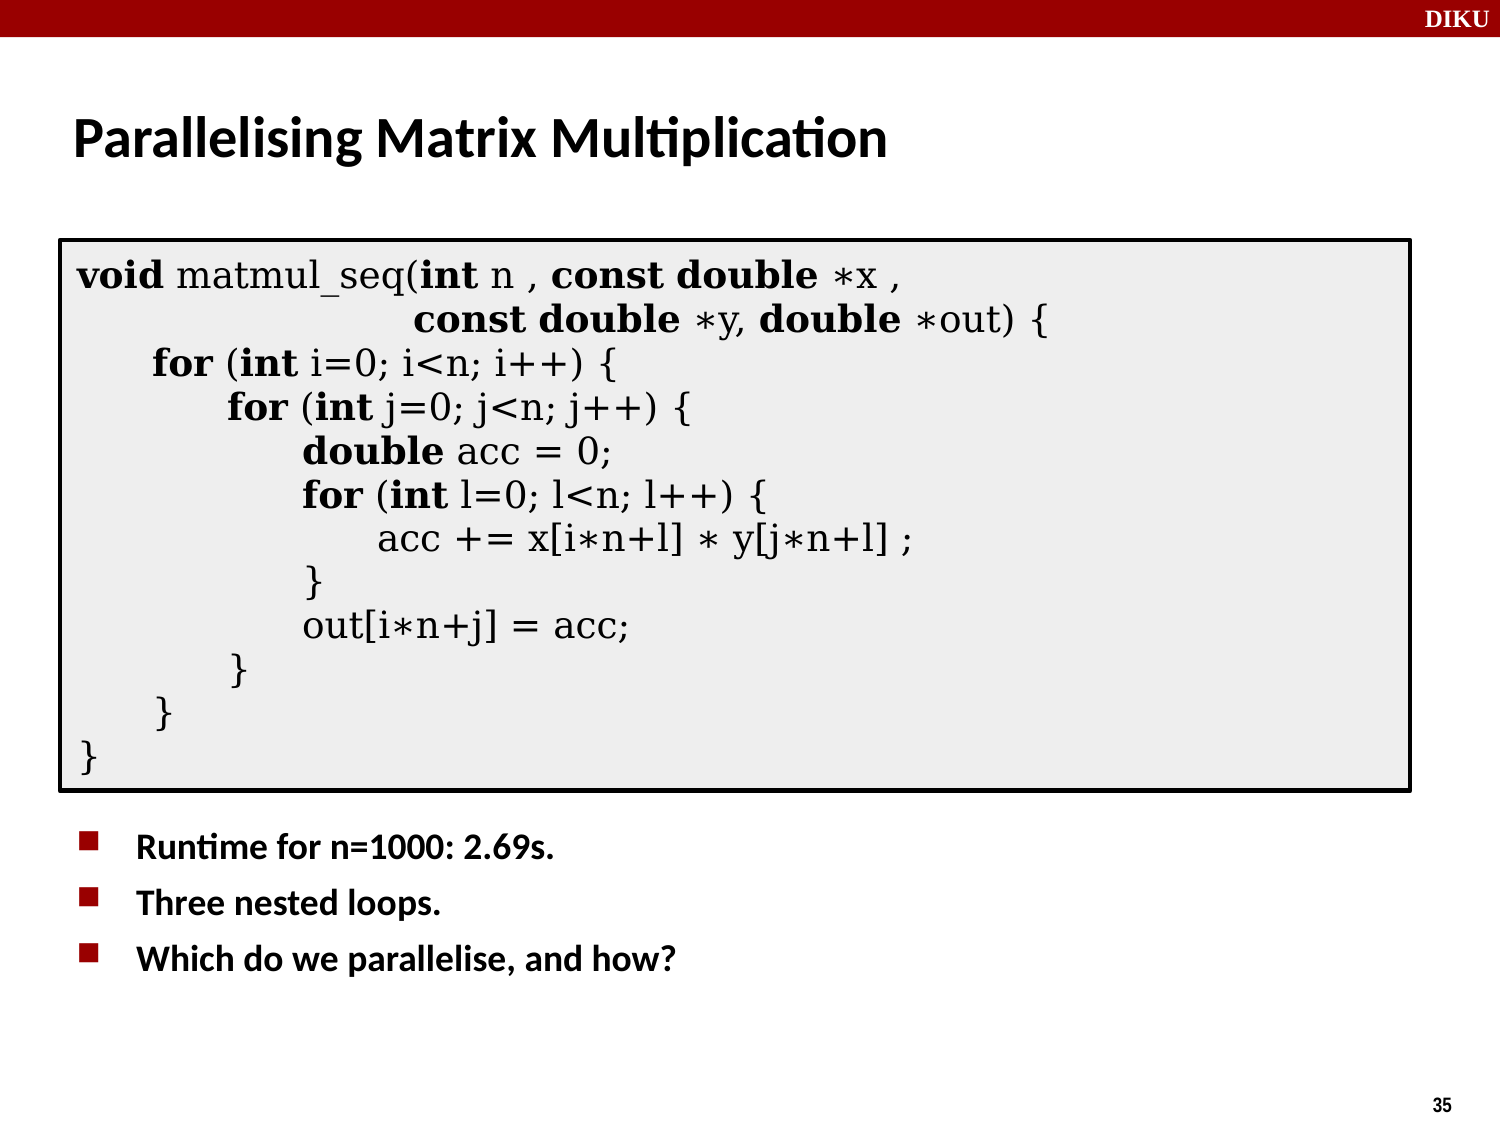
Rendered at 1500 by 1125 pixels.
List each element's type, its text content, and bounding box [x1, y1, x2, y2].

text_box void matmul_seq(int n , const double ∗x , const double ∗y, double ∗out) { for (int i=0; i<n; i++) { for (int j=0; j<n; j++) { double acc = 0; for (int l=0; l<n; l++) { acc += x[i∗n+l] ∗ y[j∗n+l] ; } out[i∗n+j] = acc; } } } [60, 239, 1411, 791]
text_box Parallelising Matrix Multiplication [58, 71, 1304, 197]
text_box Runtime for n=1000: 2.69s. Three nested loops. Which do we parallelise, and how? [65, 814, 1361, 1021]
